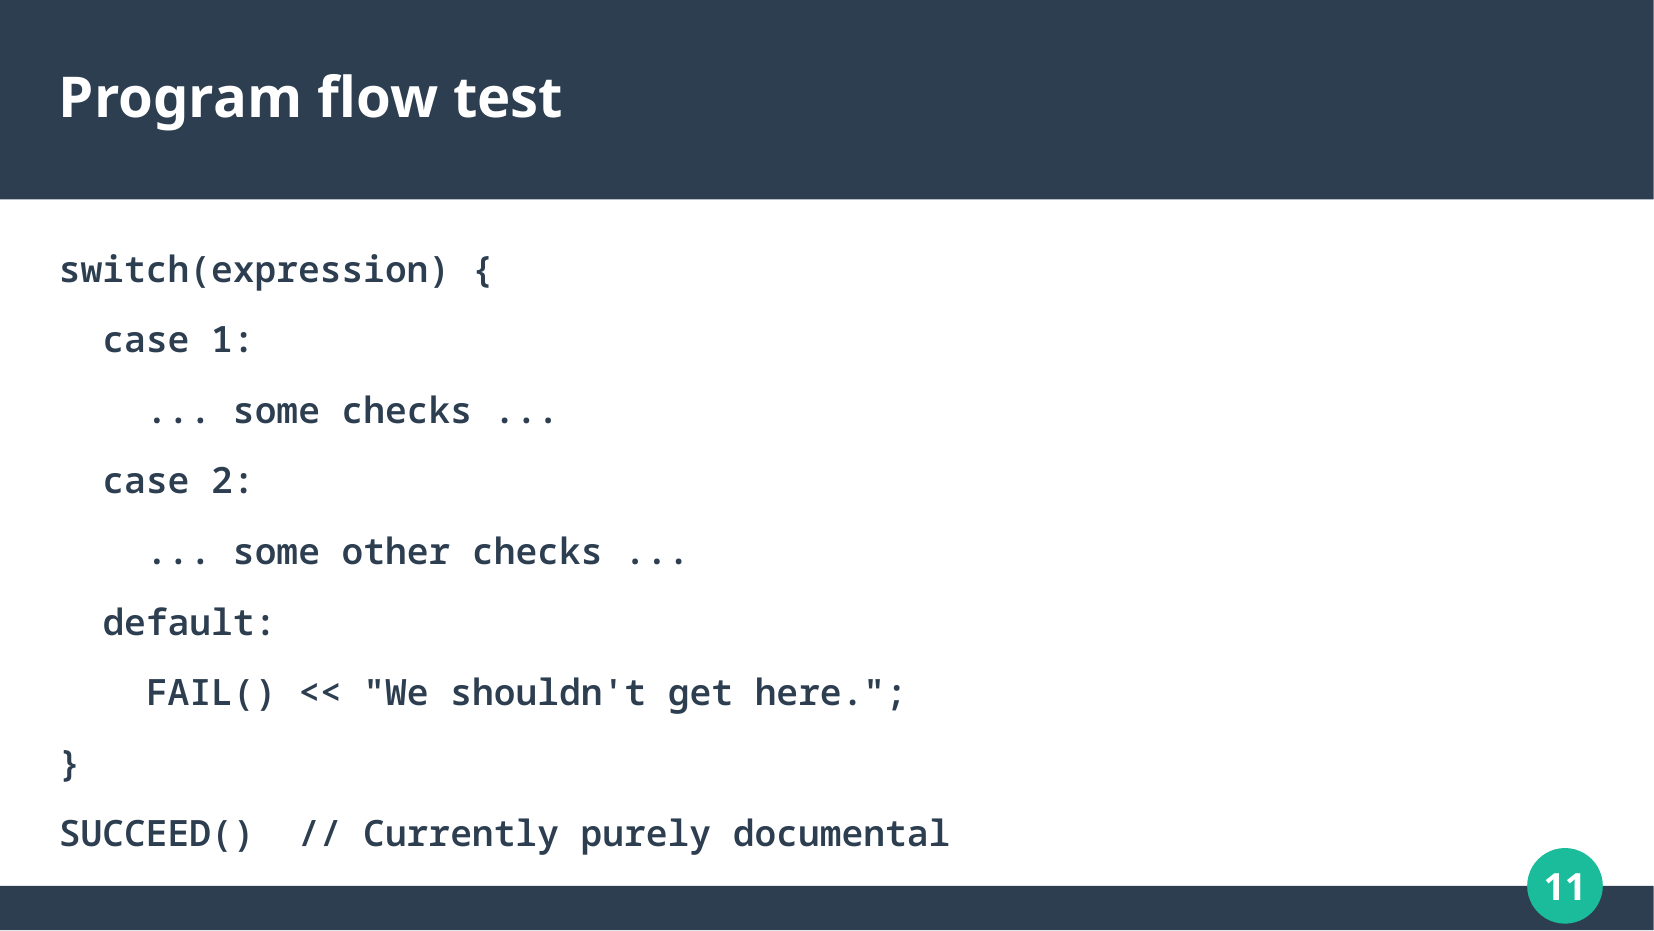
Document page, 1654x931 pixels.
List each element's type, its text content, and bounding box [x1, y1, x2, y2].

title Program flow test [59, 37, 1595, 155]
list switch(expression) { case 1: ... some checks ... case 2: ... some other checks ... default: FAIL() << "We shouldn't get here."; } SUCCEED() // Currently purely documental [59, 243, 1595, 864]
